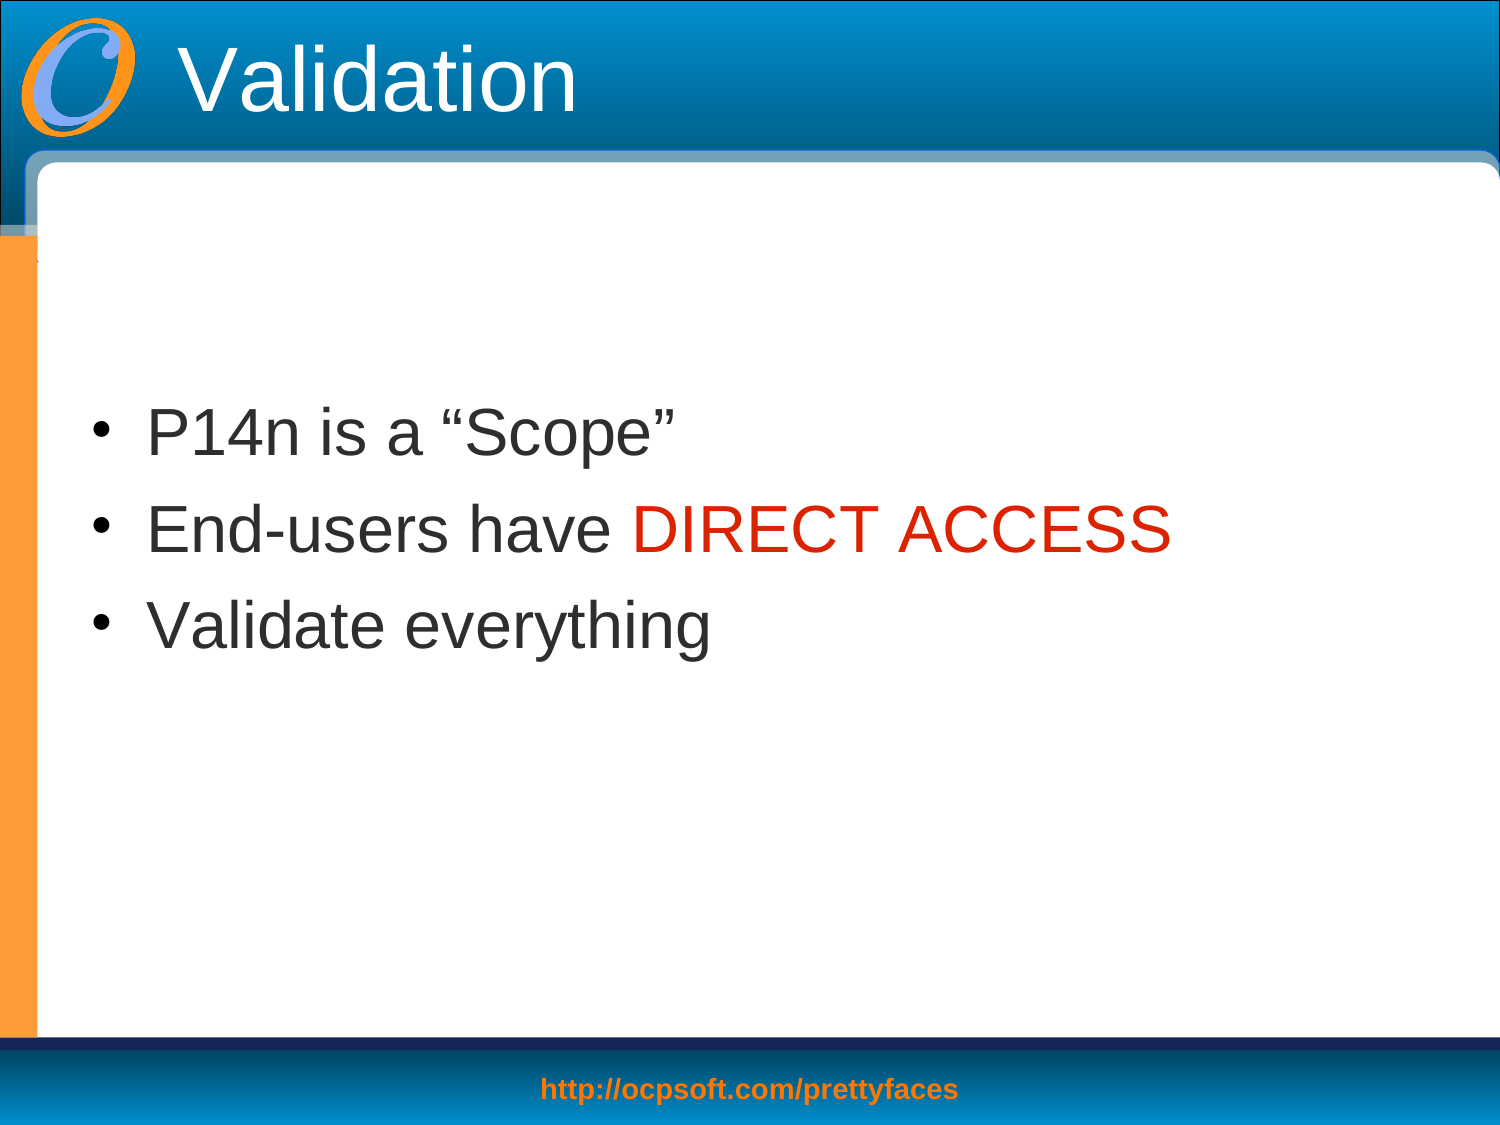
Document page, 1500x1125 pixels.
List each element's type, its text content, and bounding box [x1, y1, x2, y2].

picture [22, 19, 135, 136]
list P14n is a “Scope” End-users have DIRECT ACCESS Validate everything [75, 187, 1425, 1005]
title Validation [162, 11, 1463, 138]
